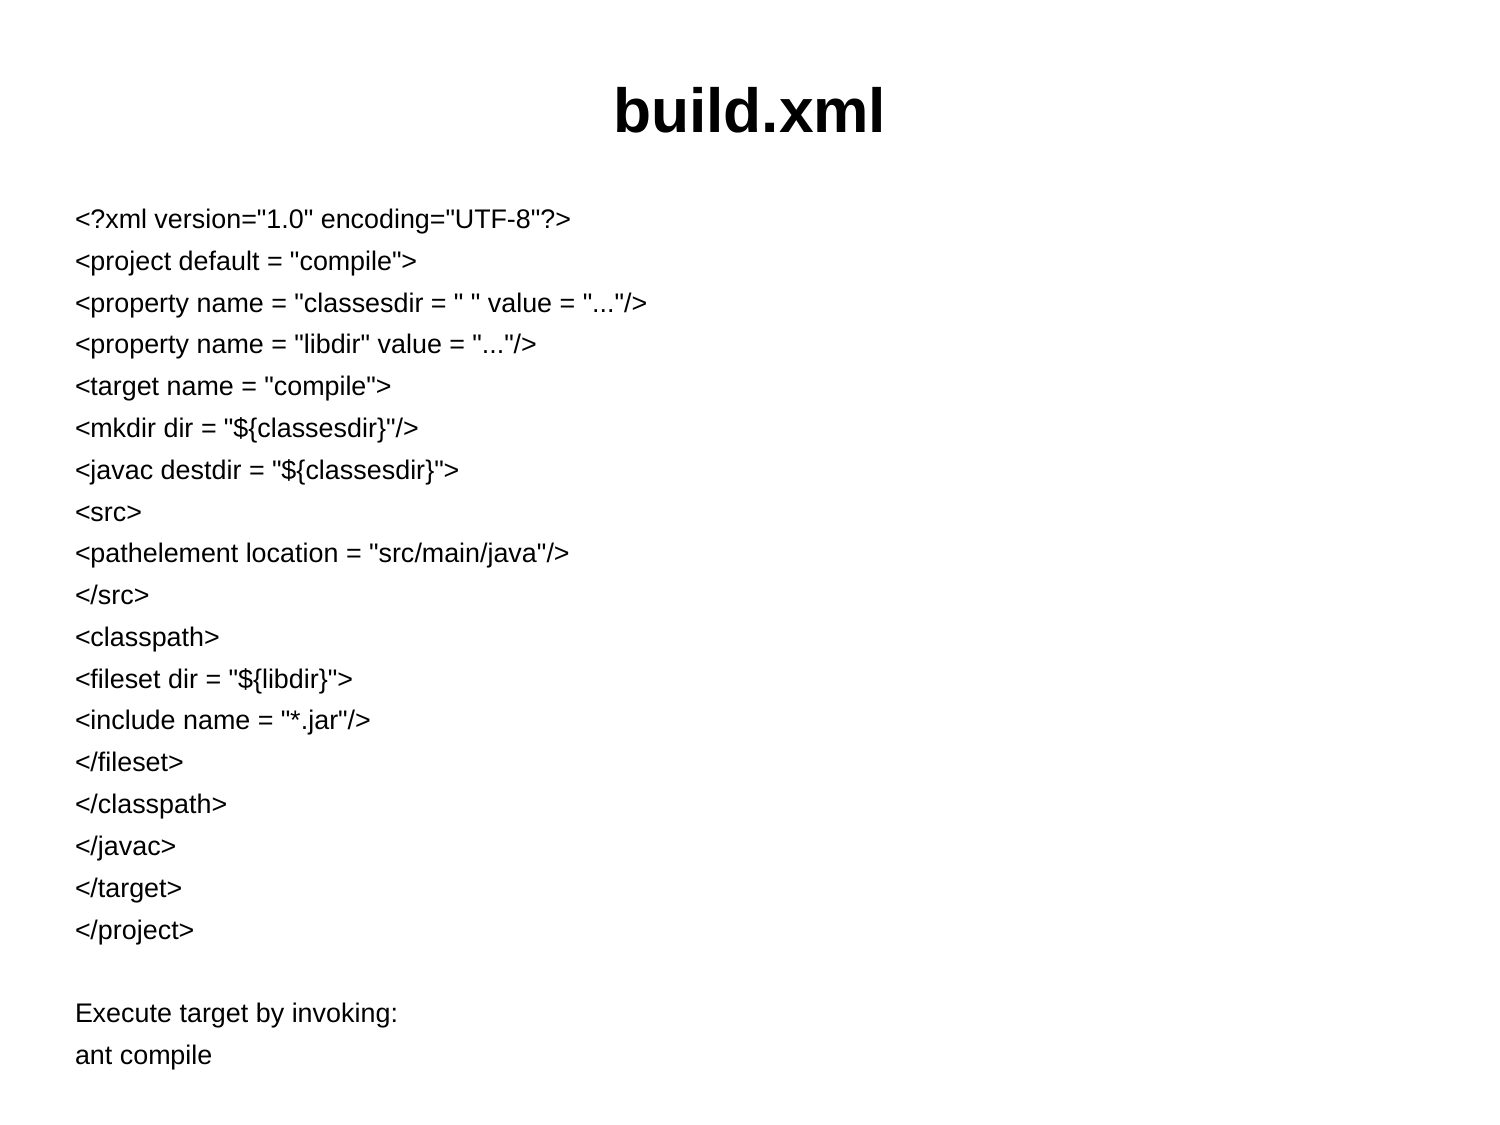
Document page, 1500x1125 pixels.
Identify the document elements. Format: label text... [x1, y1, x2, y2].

list <?xml version="1.0" encoding="UTF-8"?> <project default = "compile"> <property name = "classesdir = " " value = "..."/> <property name = "libdir" value = "..."/> <target name = "compile"> <mkdir dir = "${classesdir}"/> <javac destdir = "${classesdir}"> <src> <pathelement location = "src/main/java"/> </src> <classpath> <fileset dir = "${libdir}"> <include name = "*.jar"/> </fileset> </classpath> </javac> </target> </project> Execute target by invoking: ant compile [75, 204, 1395, 1075]
title build.xml [75, 44, 1425, 177]
